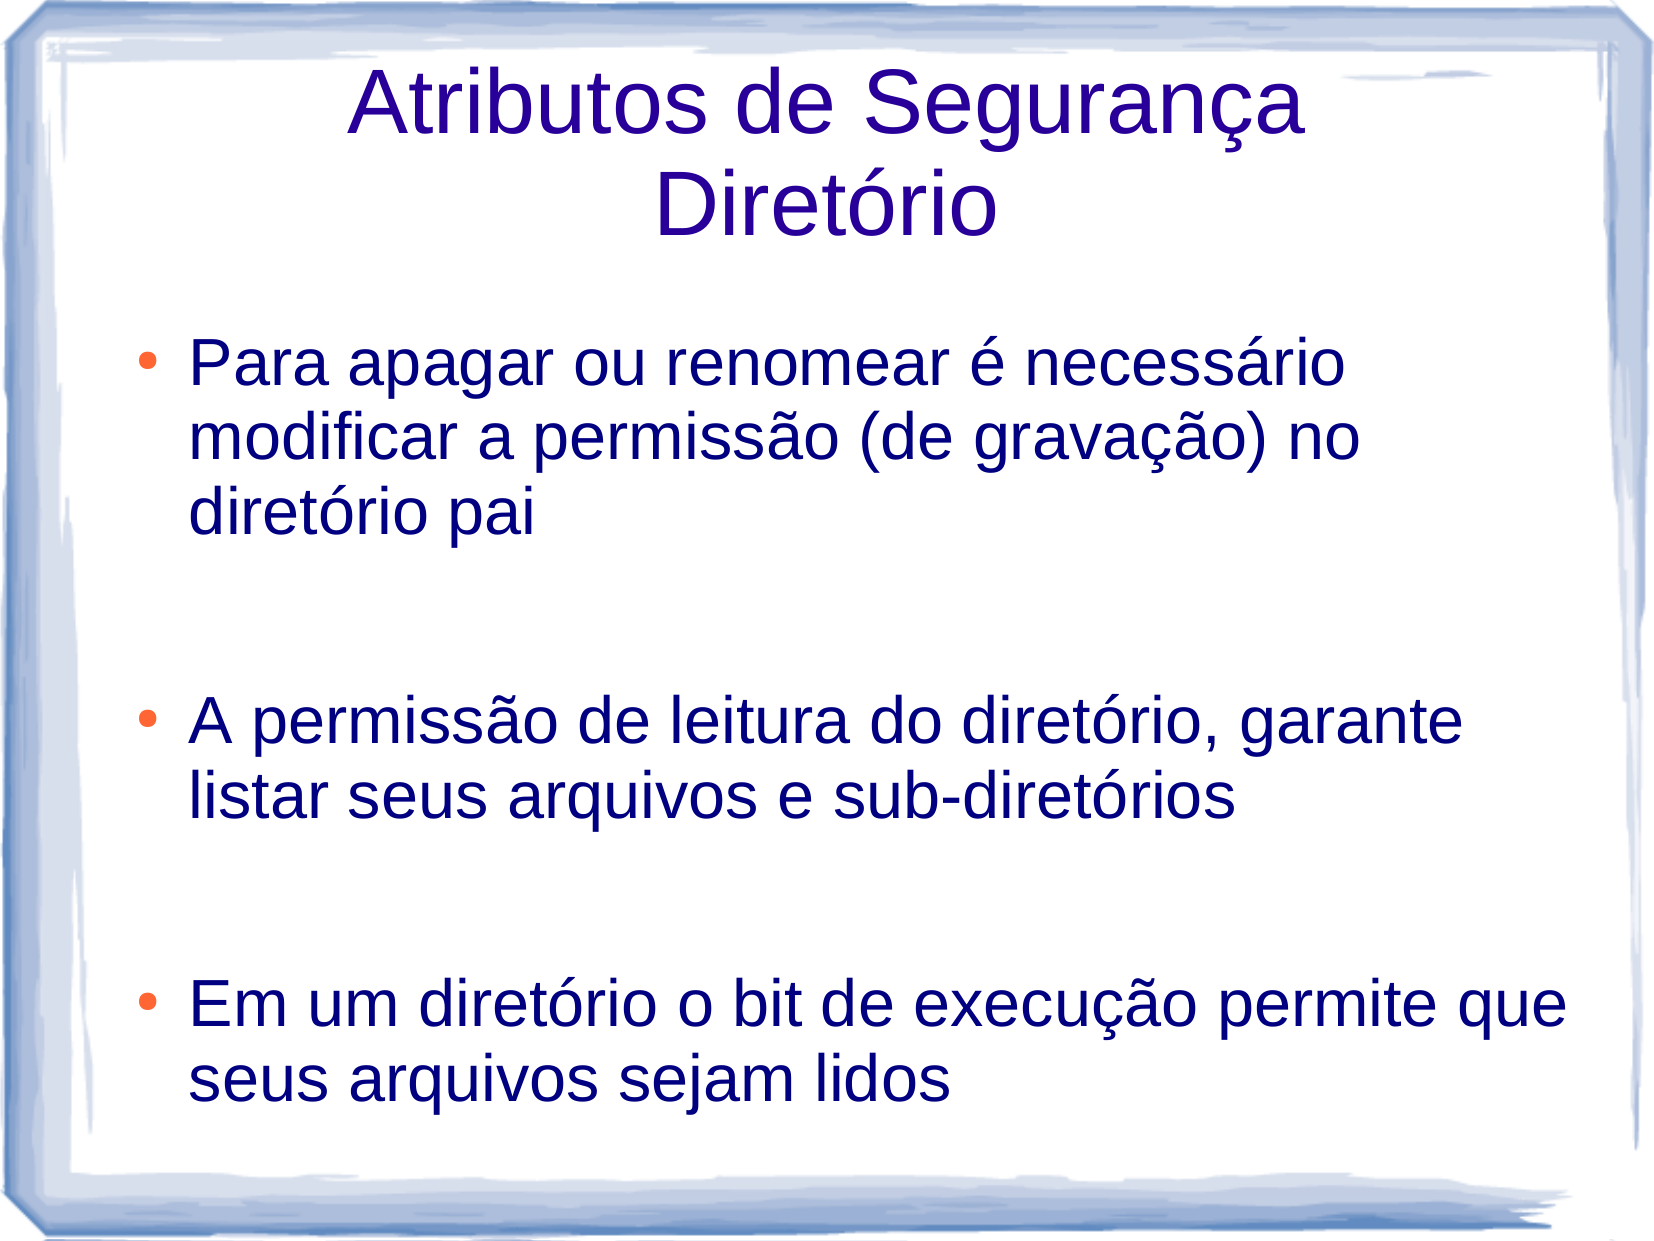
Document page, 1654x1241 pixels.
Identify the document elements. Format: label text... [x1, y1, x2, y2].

picture [0, 0, 1654, 1241]
title Atributos de Segurança Diretório [82, 49, 1571, 257]
list Para apagar ou renomear é necessário modificar a permissão (de gravação) no diretório pai A permissão de leitura do diretório, garante listar seus arquivos e sub-diretórios Em um diretório o bit de execução permite que seus arquivos sejam lidos [118, 324, 1571, 1116]
